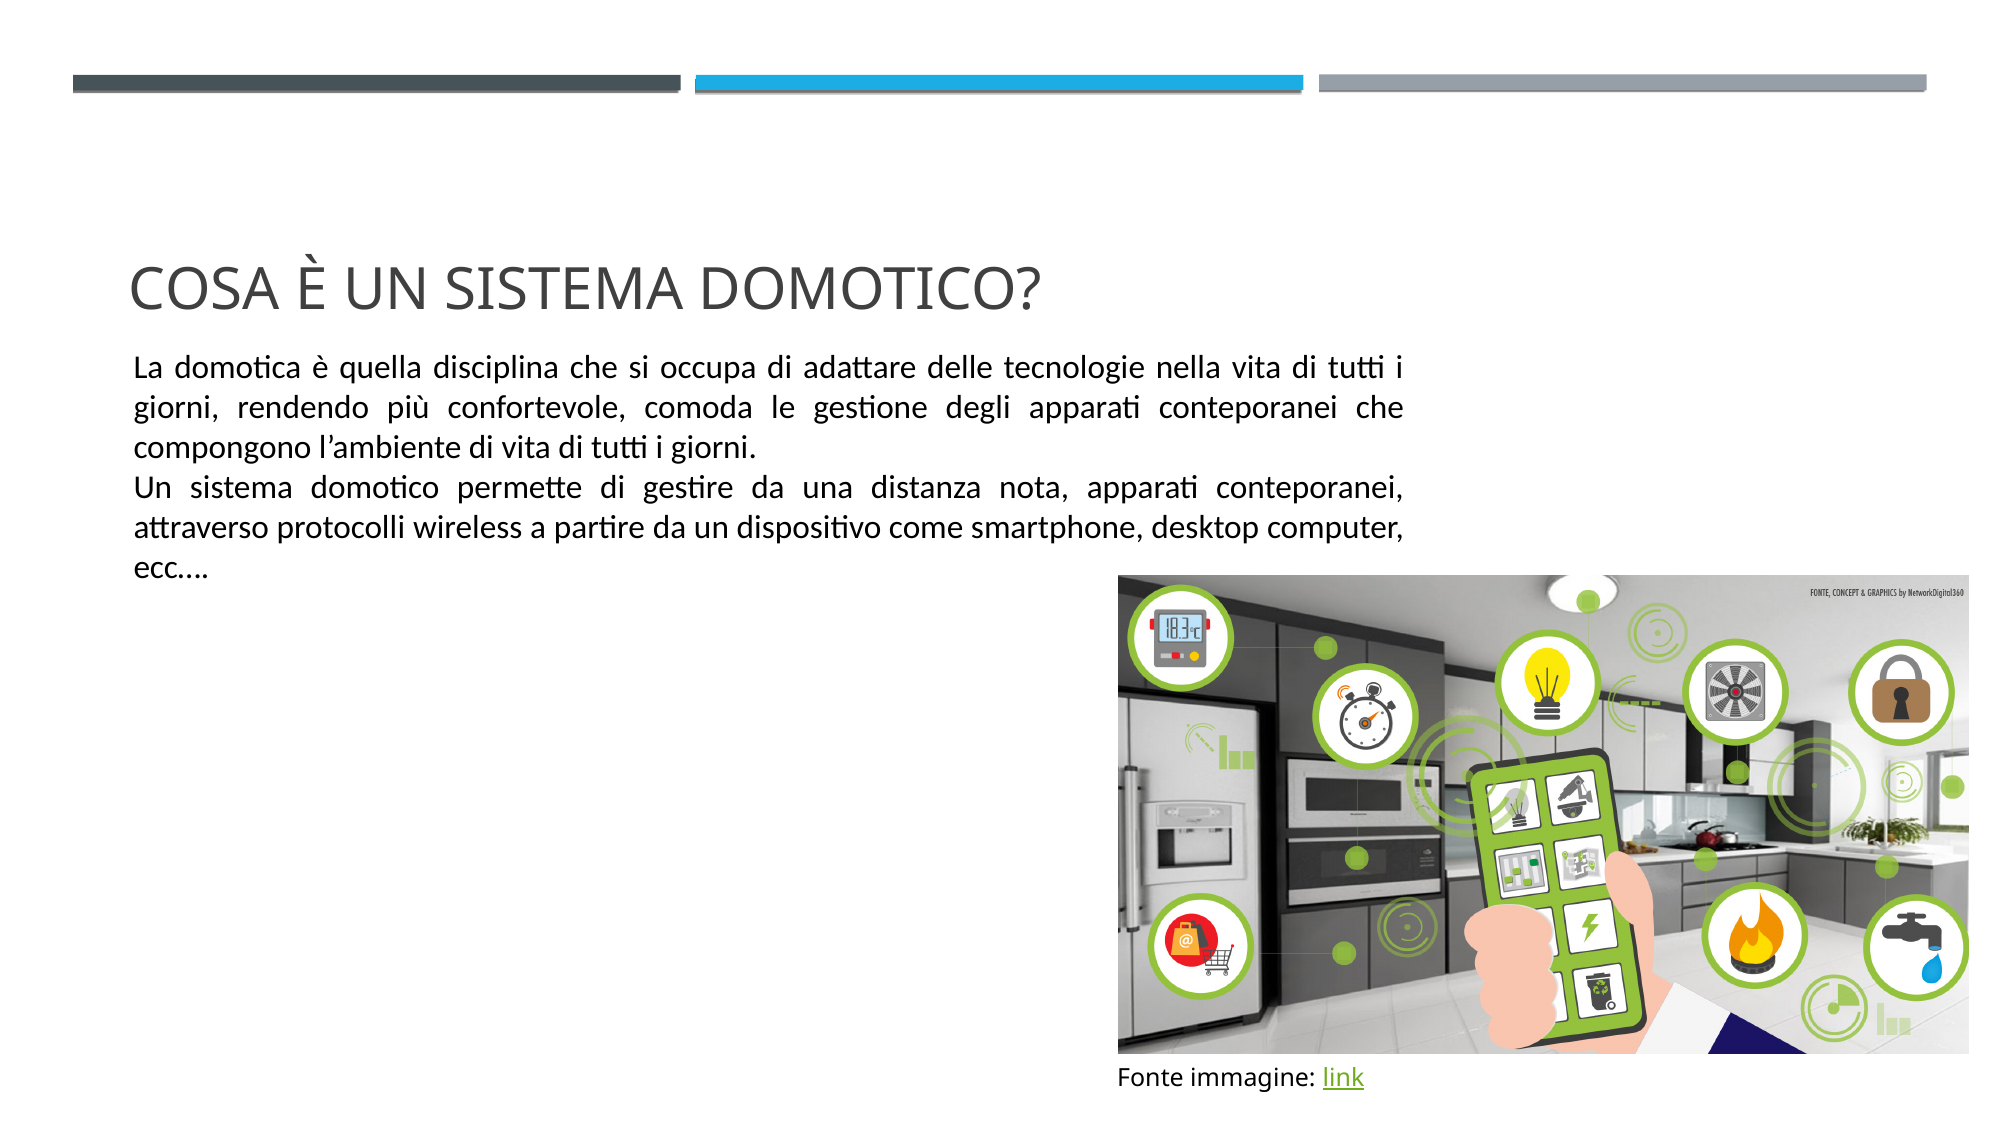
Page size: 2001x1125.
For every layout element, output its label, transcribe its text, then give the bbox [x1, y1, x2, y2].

title Cosa è un sistema domotico? [113, 133, 1924, 329]
text_box La domotica è quella disciplina che si occupa di adattare delle tecnologie nella vita di tutti i giorni, rendendo più confortevole, comoda le gestione degli apparati conteporanei che compongono l’ambiente di vita di tutti i giorni. Un sistema domotico permette di gestire da una distanza nota, apparati conteporanei, attraverso protocolli wireless a partire da un dispositivo come smartphone, desktop computer, ecc…. [118, 338, 1421, 638]
picture [1118, 575, 1969, 1054]
text_box Fonte immagine: link [1102, 1053, 1953, 1103]
